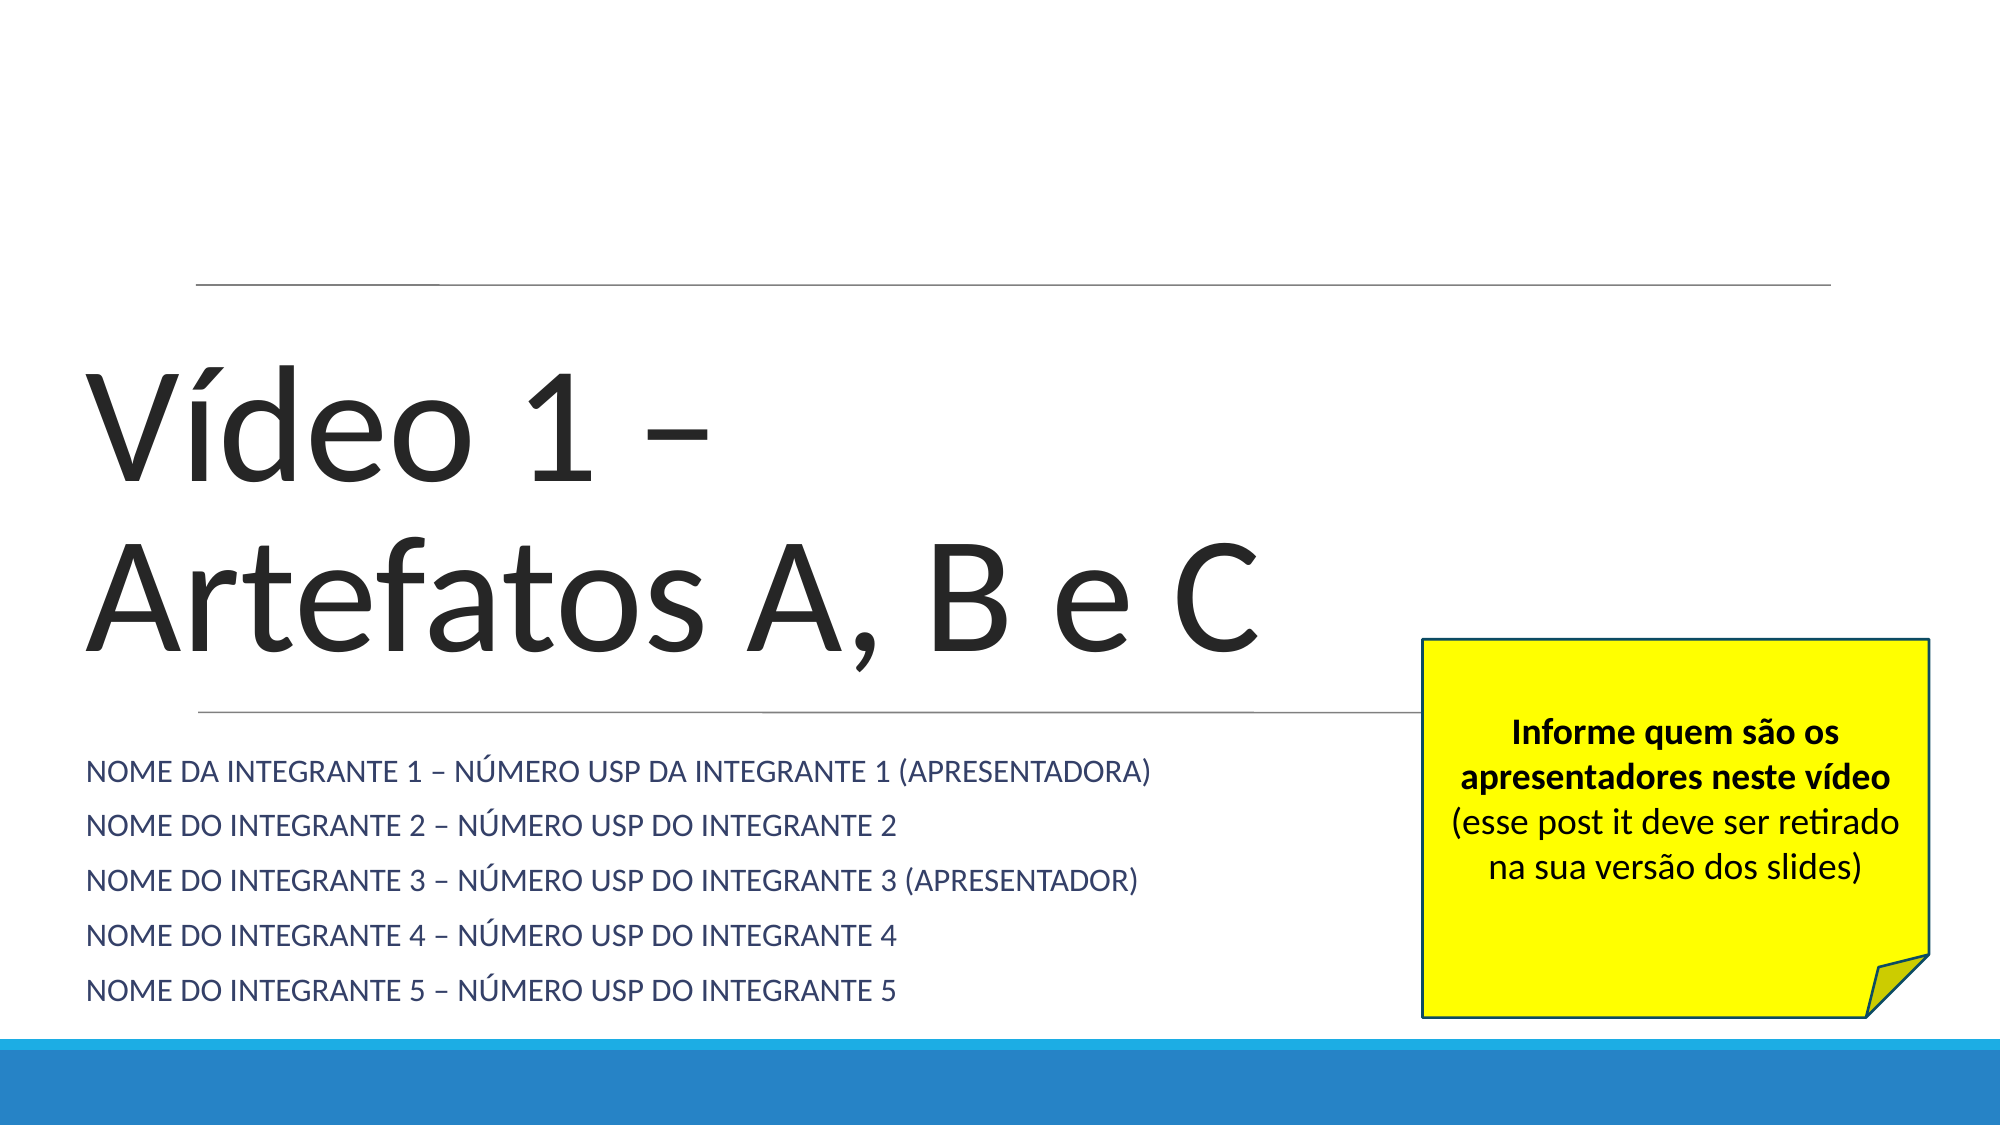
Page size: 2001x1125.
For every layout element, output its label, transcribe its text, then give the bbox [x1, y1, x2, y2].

text_box NOME DA INTEGRANTE 1 – NÚMERO USP DA INTEGRANTE 1 (APRESENTADORA) NOME DO INTEGRANTE 2 – NÚMERO USP DO INTEGRANTE 2 NOME DO INTEGRANTE 3 – NÚMERO USP DO INTEGRANTE 3 (APRESENTADOR) NOME DO INTEGRANTE 4 – NÚMERO USP DO INTEGRANTE 4 NOME DO INTEGRANTE 5 – NÚMERO USP DO INTEGRANTE 5 [70, 746, 1422, 1018]
text_box Informe quem são os apresentadores neste vídeo (esse post it deve ser retirado na sua versão dos slides) [1422, 639, 1930, 1018]
text_box Vídeo 1 – Artefatos A, B e C [70, 301, 1354, 693]
